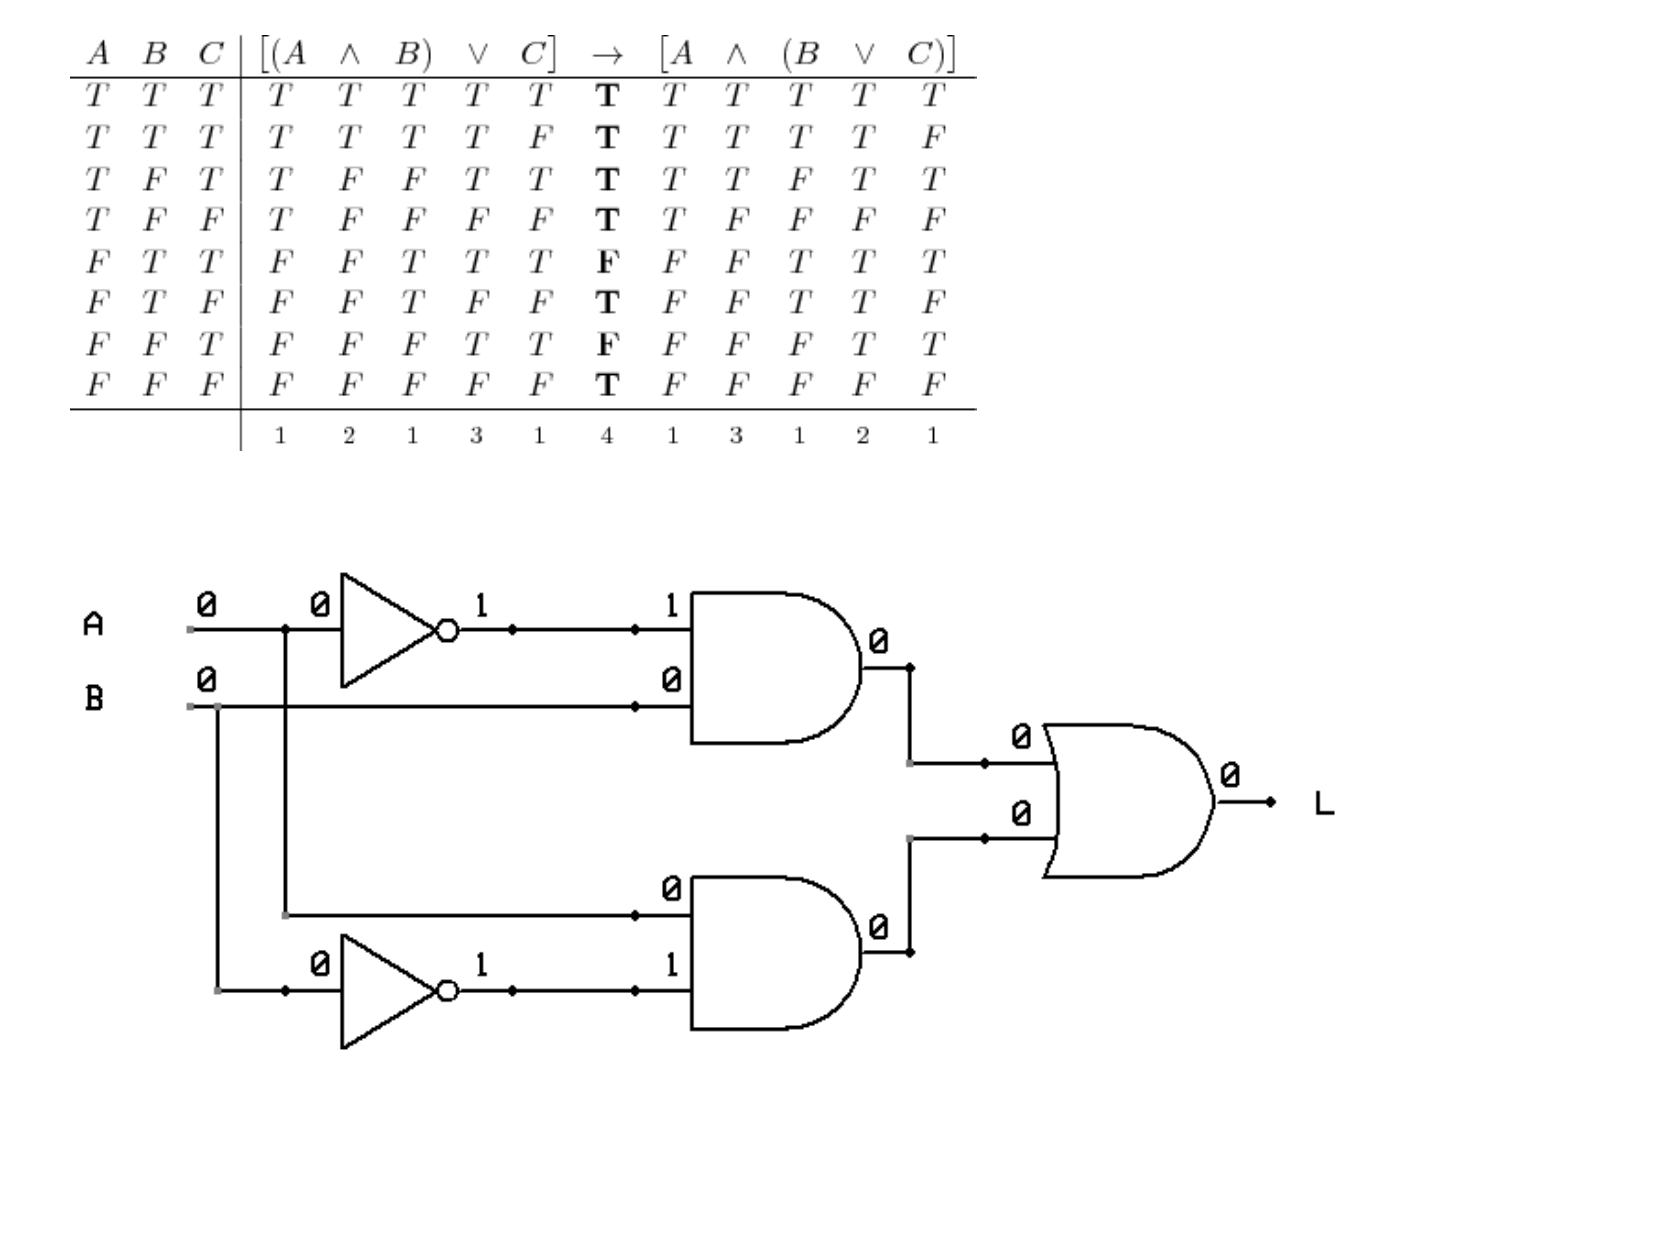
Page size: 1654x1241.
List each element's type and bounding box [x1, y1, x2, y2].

picture [35, 531, 1399, 1092]
picture [70, 35, 977, 451]
